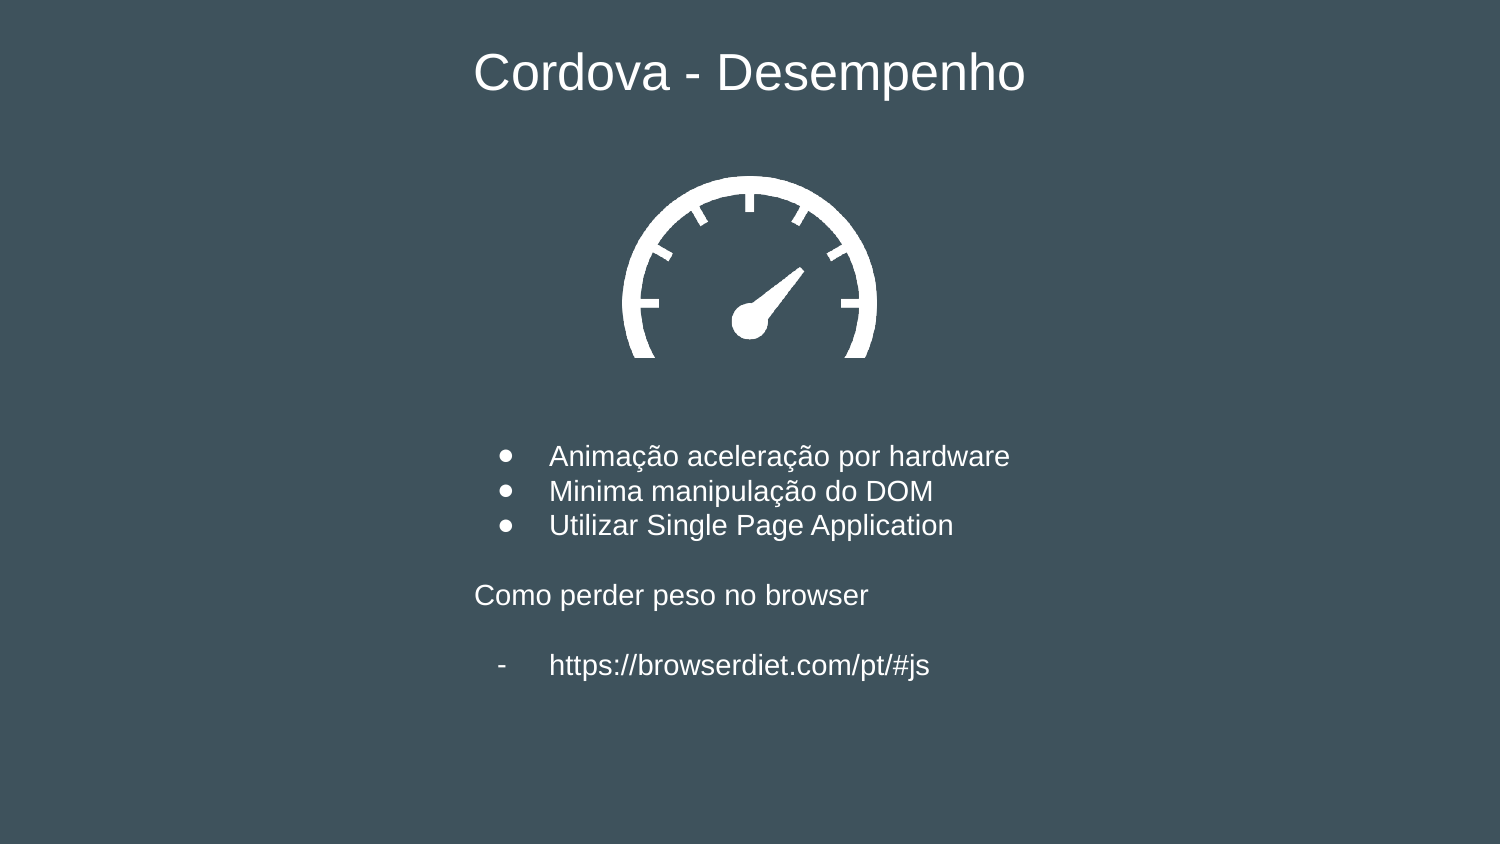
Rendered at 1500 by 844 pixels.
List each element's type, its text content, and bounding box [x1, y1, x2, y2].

text_box Cordova - Desempenho [142, 23, 1358, 144]
picture [622, 144, 877, 394]
text_box Animação aceleração por hardware Minima manipulação do DOM Utilizar Single Page Application Como perder peso no browser https://browserdiet.com/pt/#js [459, 421, 1041, 648]
